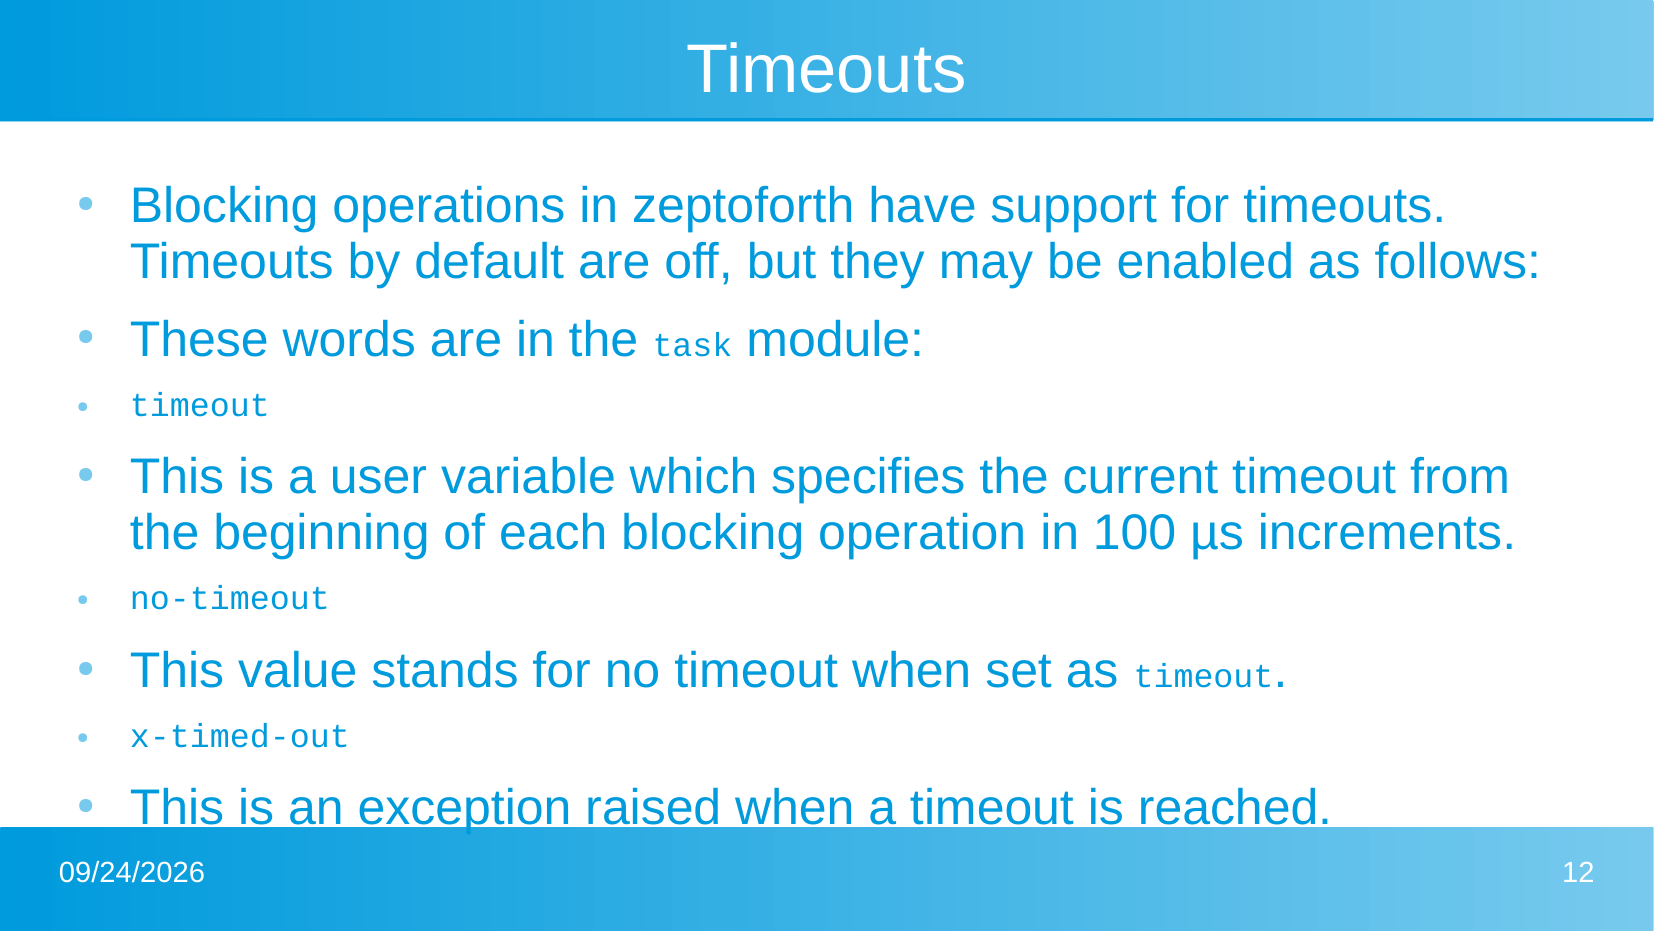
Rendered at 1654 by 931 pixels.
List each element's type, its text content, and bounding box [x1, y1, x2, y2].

title Timeouts [59, 29, 1595, 108]
list Blocking operations in zeptoforth have support for timeouts. Timeouts by default are off, but they may be enabled as follows: These words are in the task module: timeout This is a user variable which specifies the current timeout from the beginning of each blocking operation in 100 µs increments. no-timeout This value stands for no timeout when set as timeout. x-timed-out This is an exception raised when a timeout is reached. [59, 177, 1595, 768]
